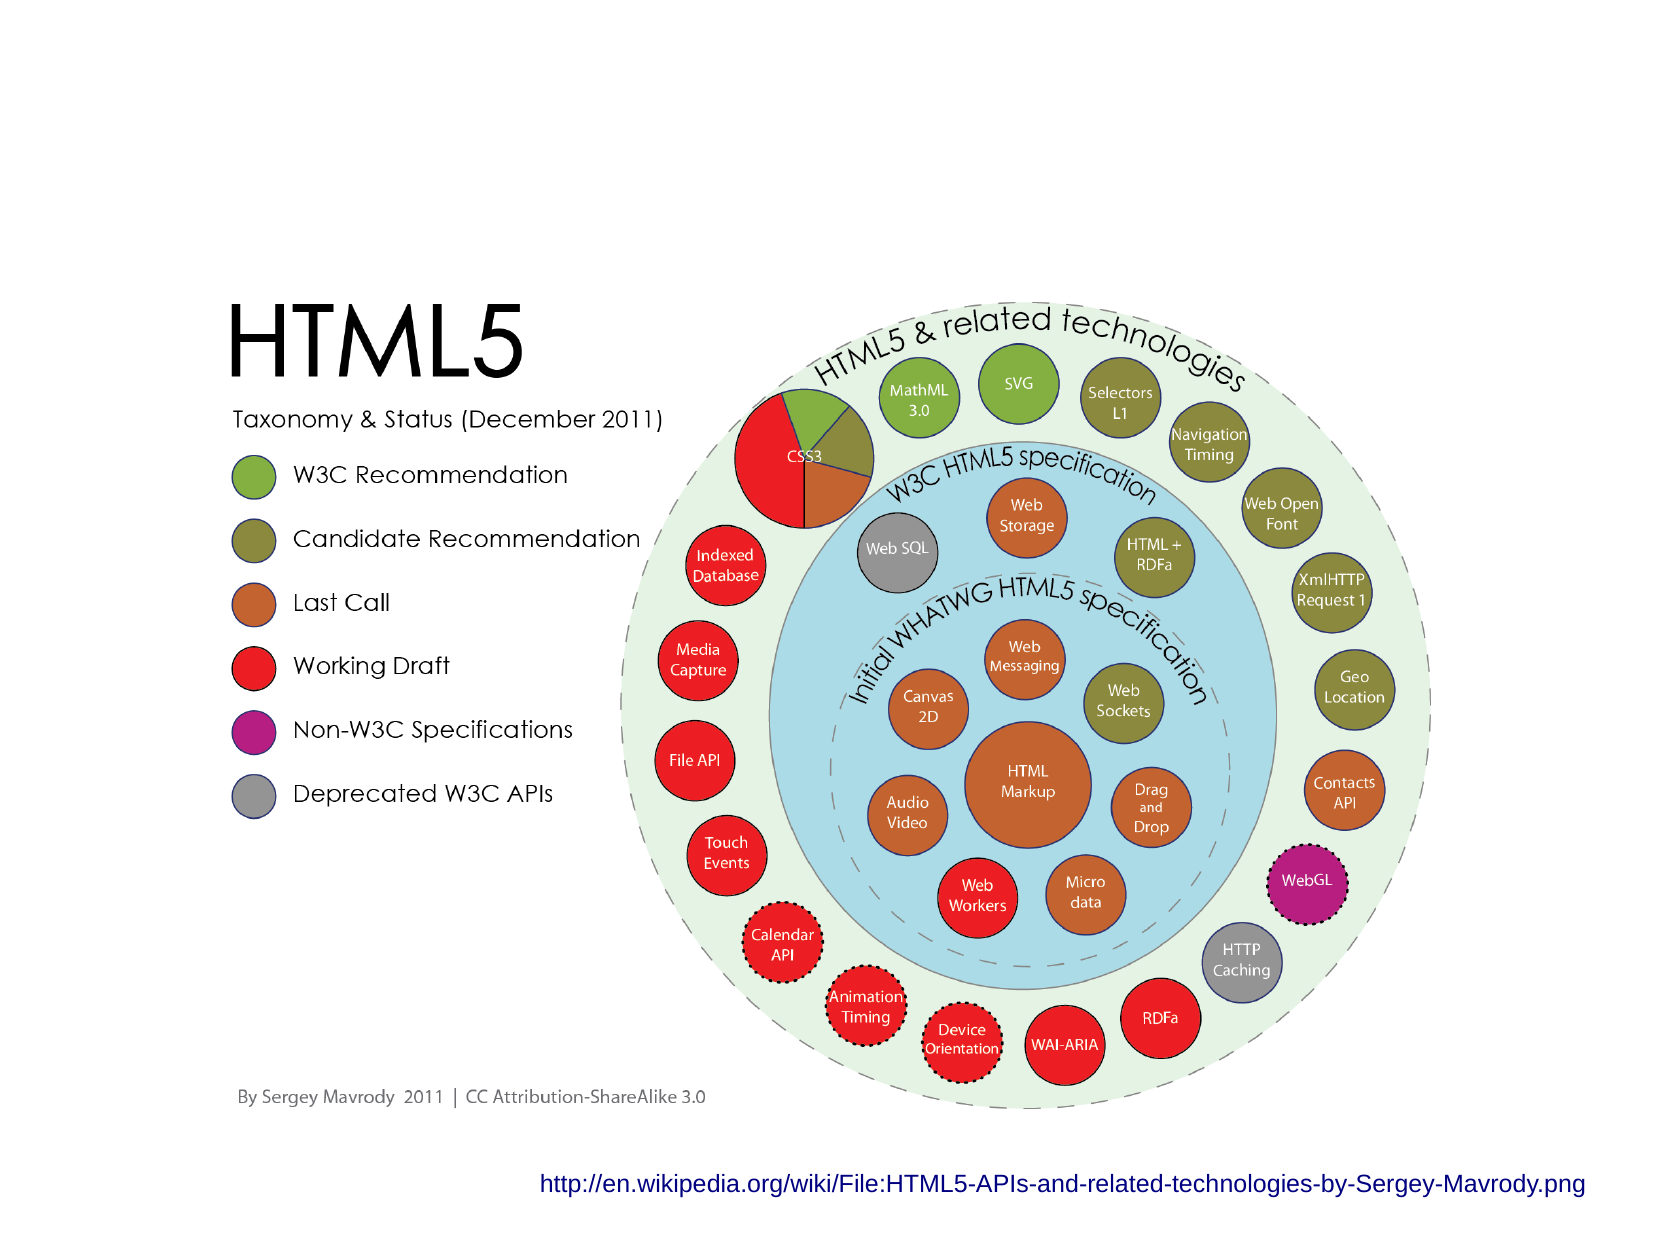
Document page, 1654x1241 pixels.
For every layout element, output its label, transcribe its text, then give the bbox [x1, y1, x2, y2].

text_box http://en.wikipedia.org/wiki/File:HTML5-APIs-and-related-technologies-by-Sergey-Mavrody.png [525, 1162, 1613, 1206]
picture [223, 290, 1431, 1109]
